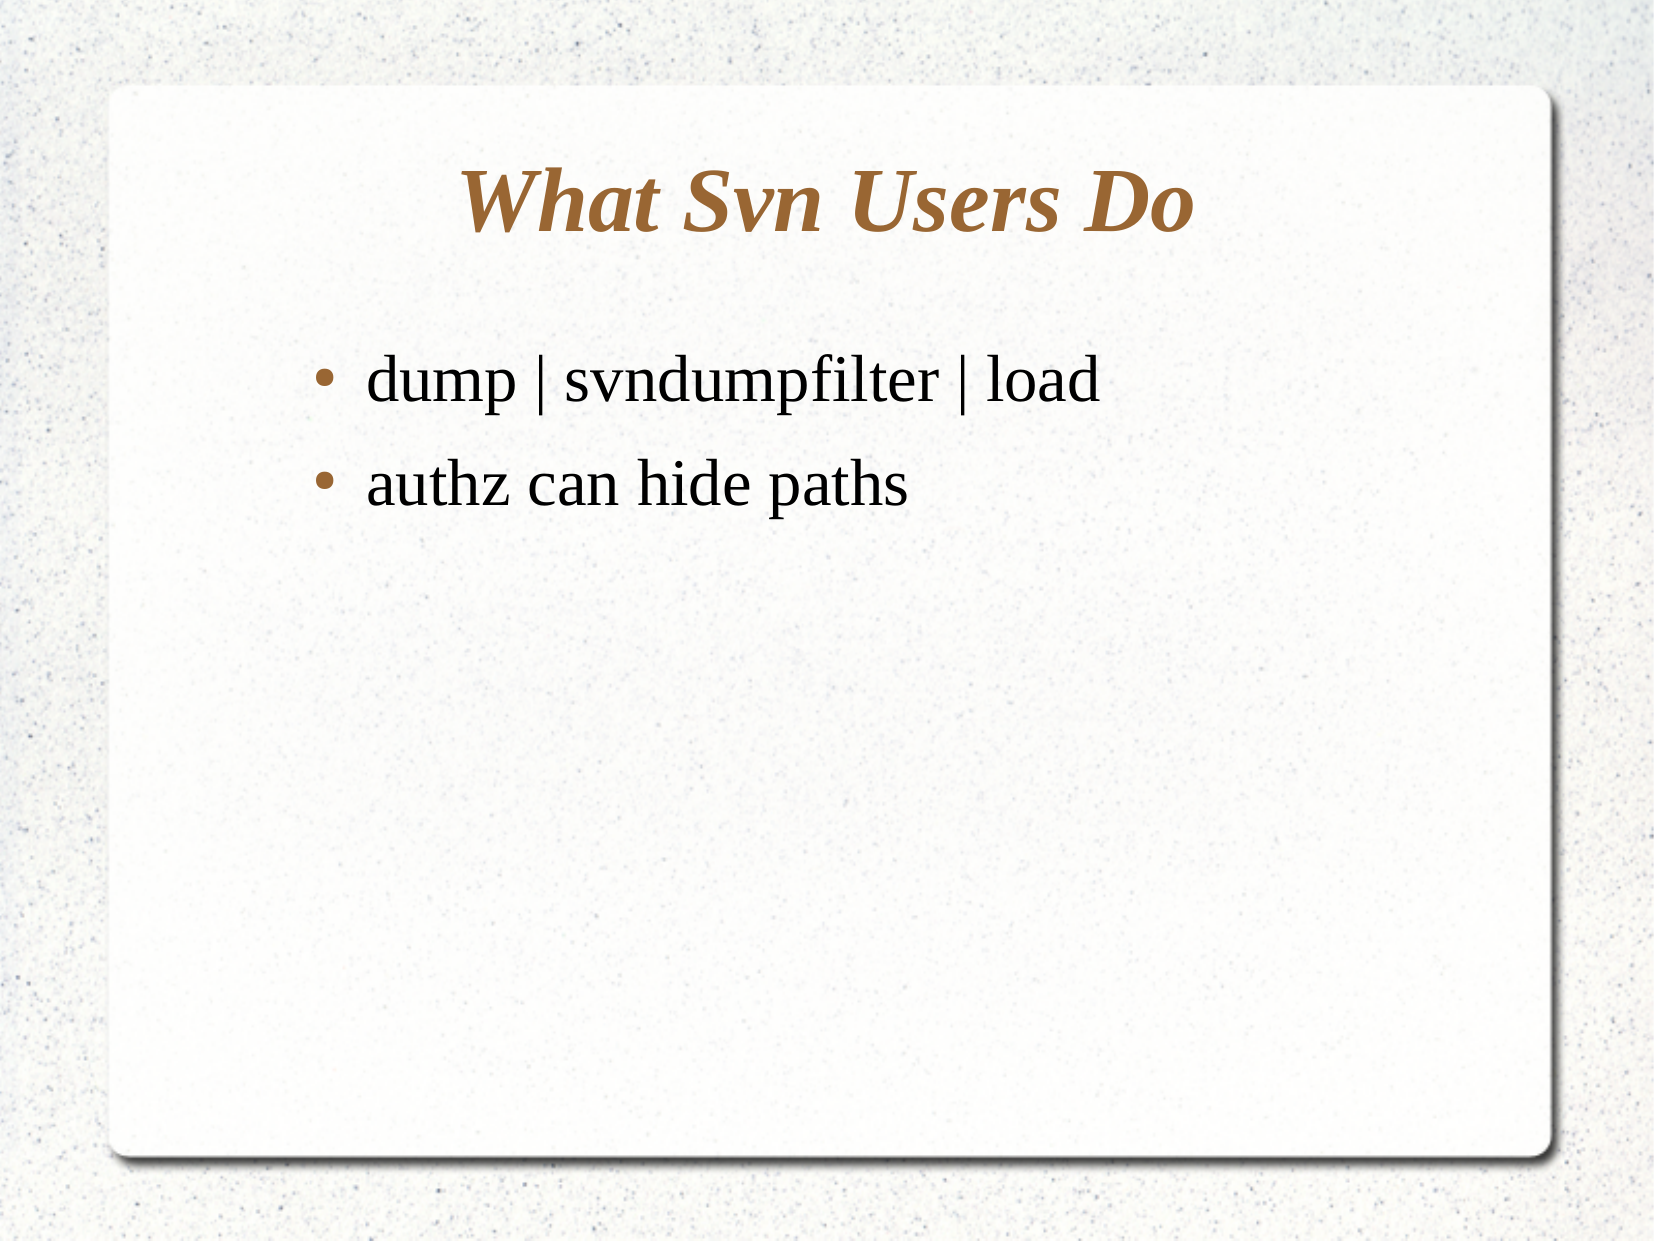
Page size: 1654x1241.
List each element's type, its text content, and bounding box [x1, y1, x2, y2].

picture [0, 0, 1654, 1241]
title What Svn Users Do [118, 96, 1536, 304]
list dump | svndumpfilter | load authz can hide paths [295, 342, 1654, 1161]
